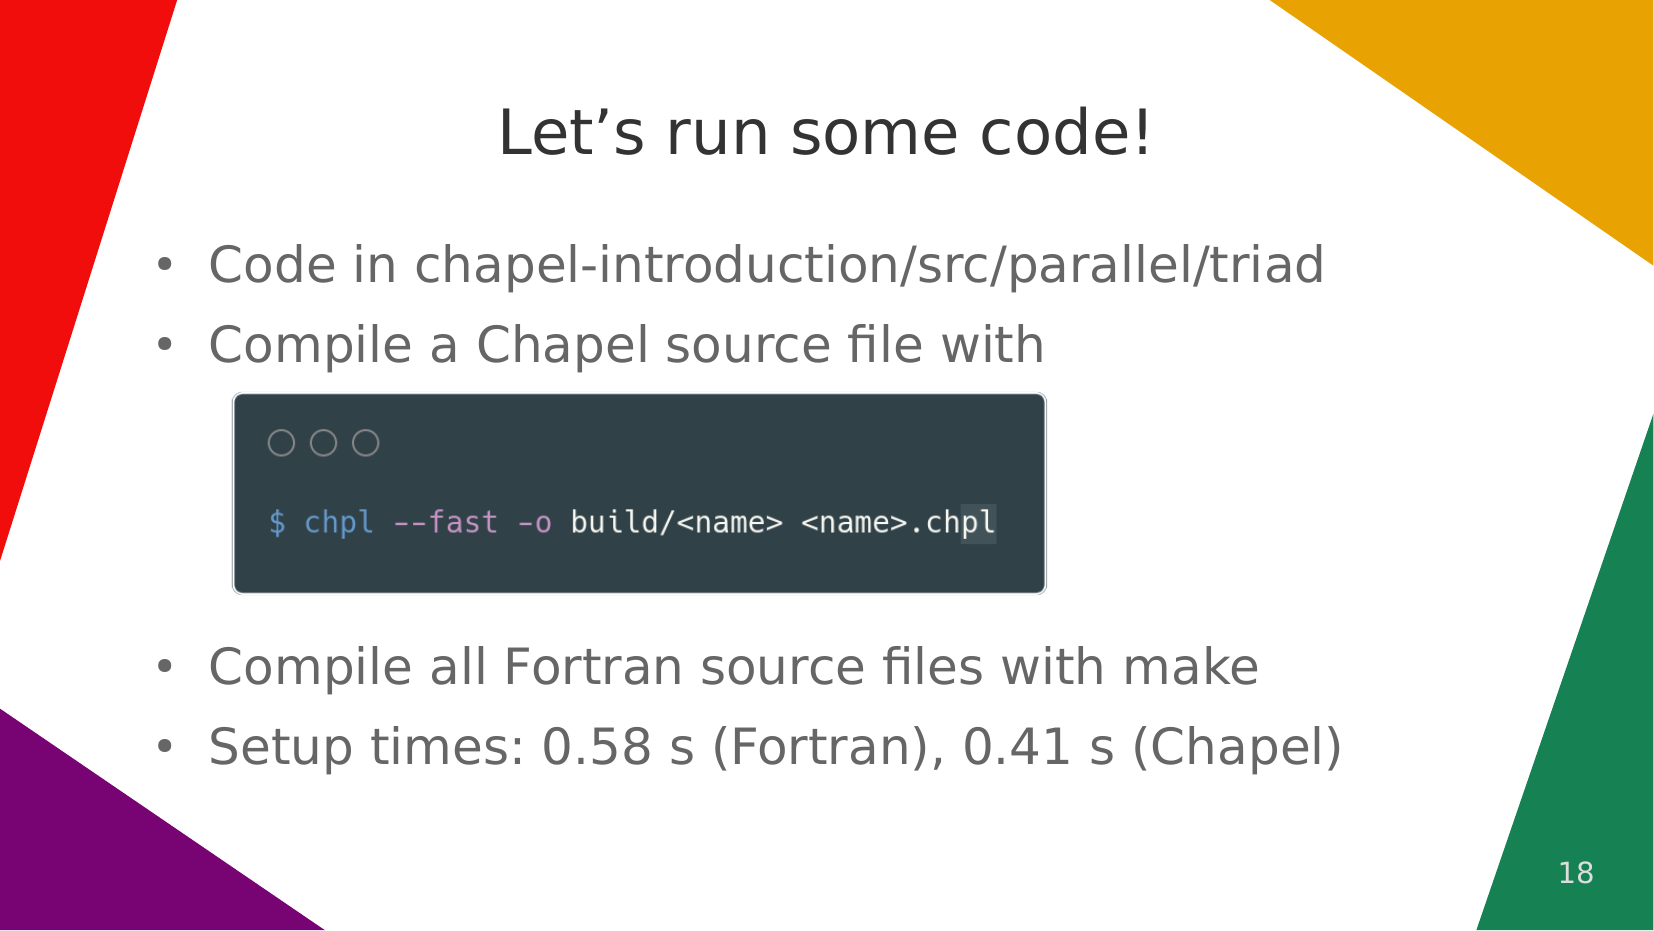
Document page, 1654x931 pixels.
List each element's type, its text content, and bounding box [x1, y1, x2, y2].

title Let’s run some code! [118, 59, 1536, 207]
list Code in chapel-introduction/src/parallel/triad Compile a Chapel source file with Compile all Fortran source files with make Setup times: 0.58 s (Fortran), 0.41 s (Chapel) [138, 236, 1576, 826]
picture [114, 274, 1165, 713]
